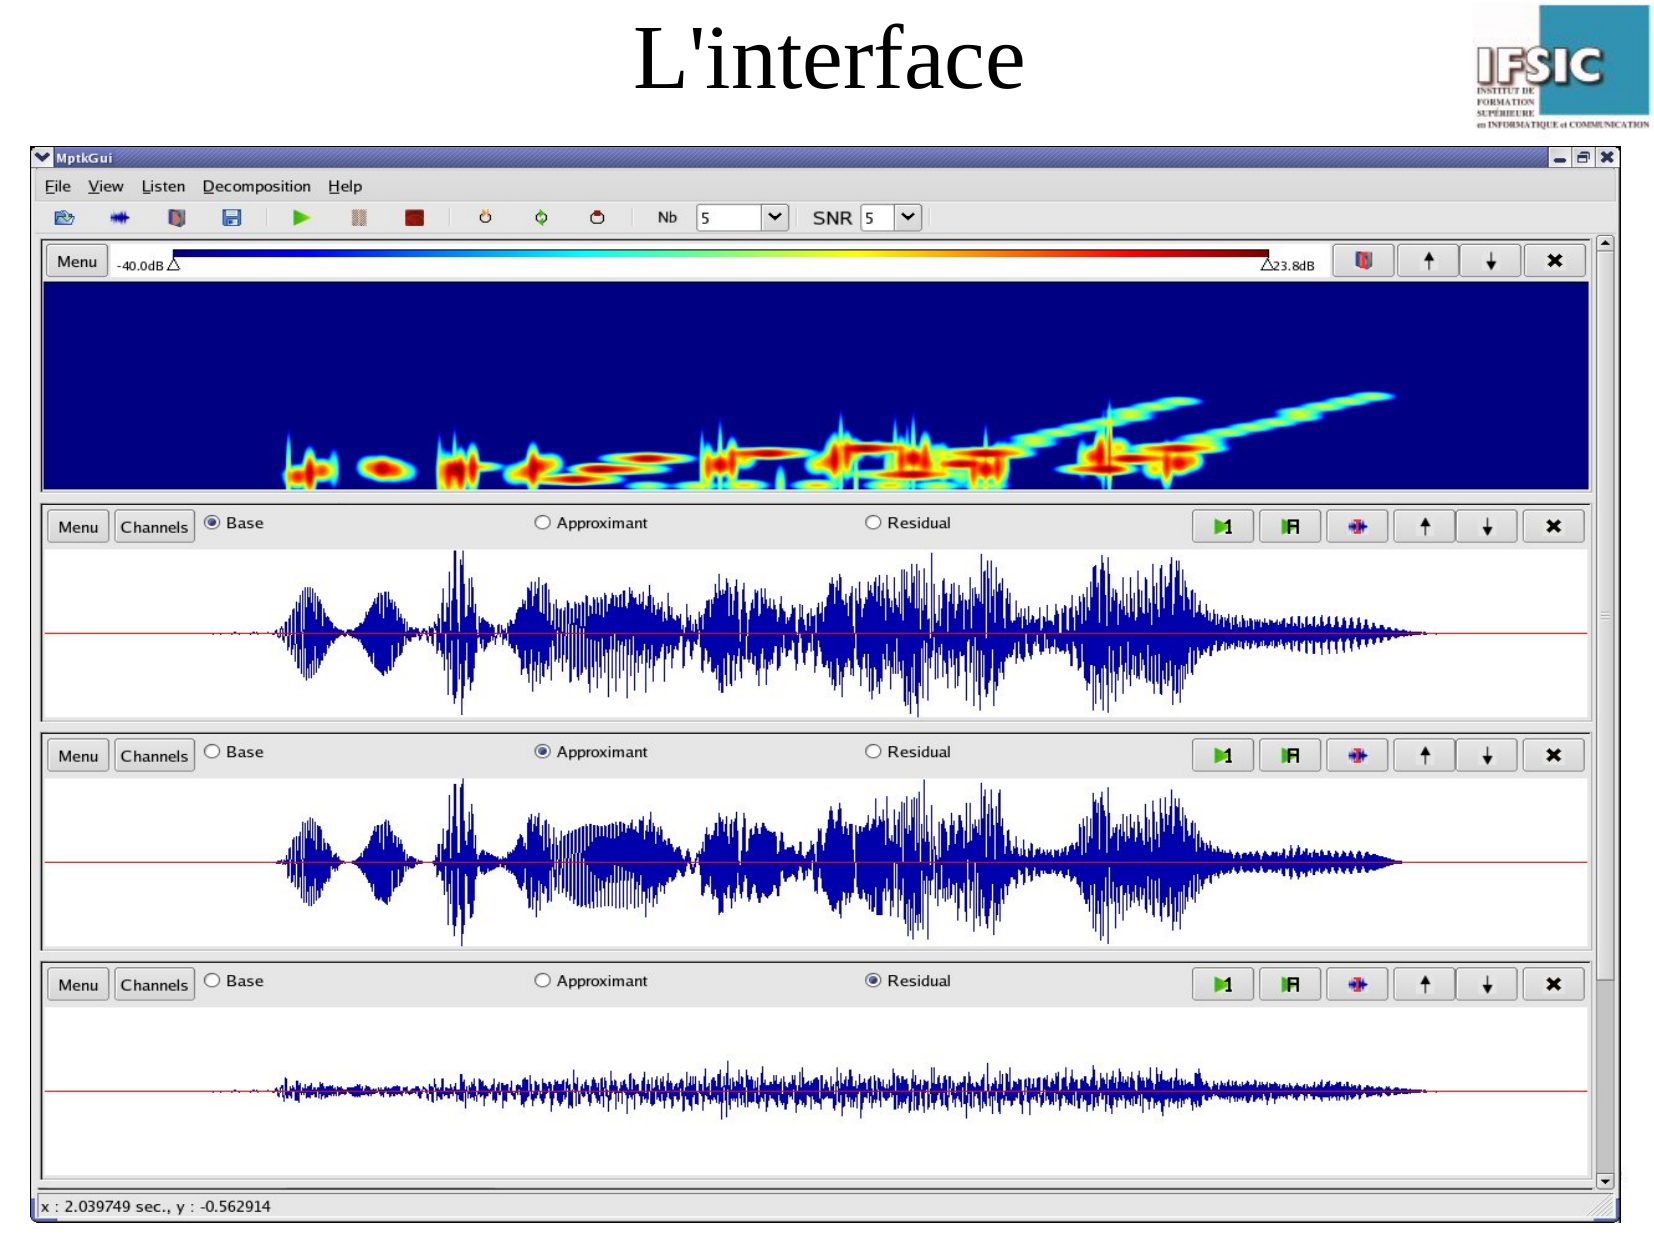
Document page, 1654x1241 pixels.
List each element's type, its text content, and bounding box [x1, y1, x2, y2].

title L'interface [124, 0, 1537, 146]
picture [0, 0, 1654, 1241]
